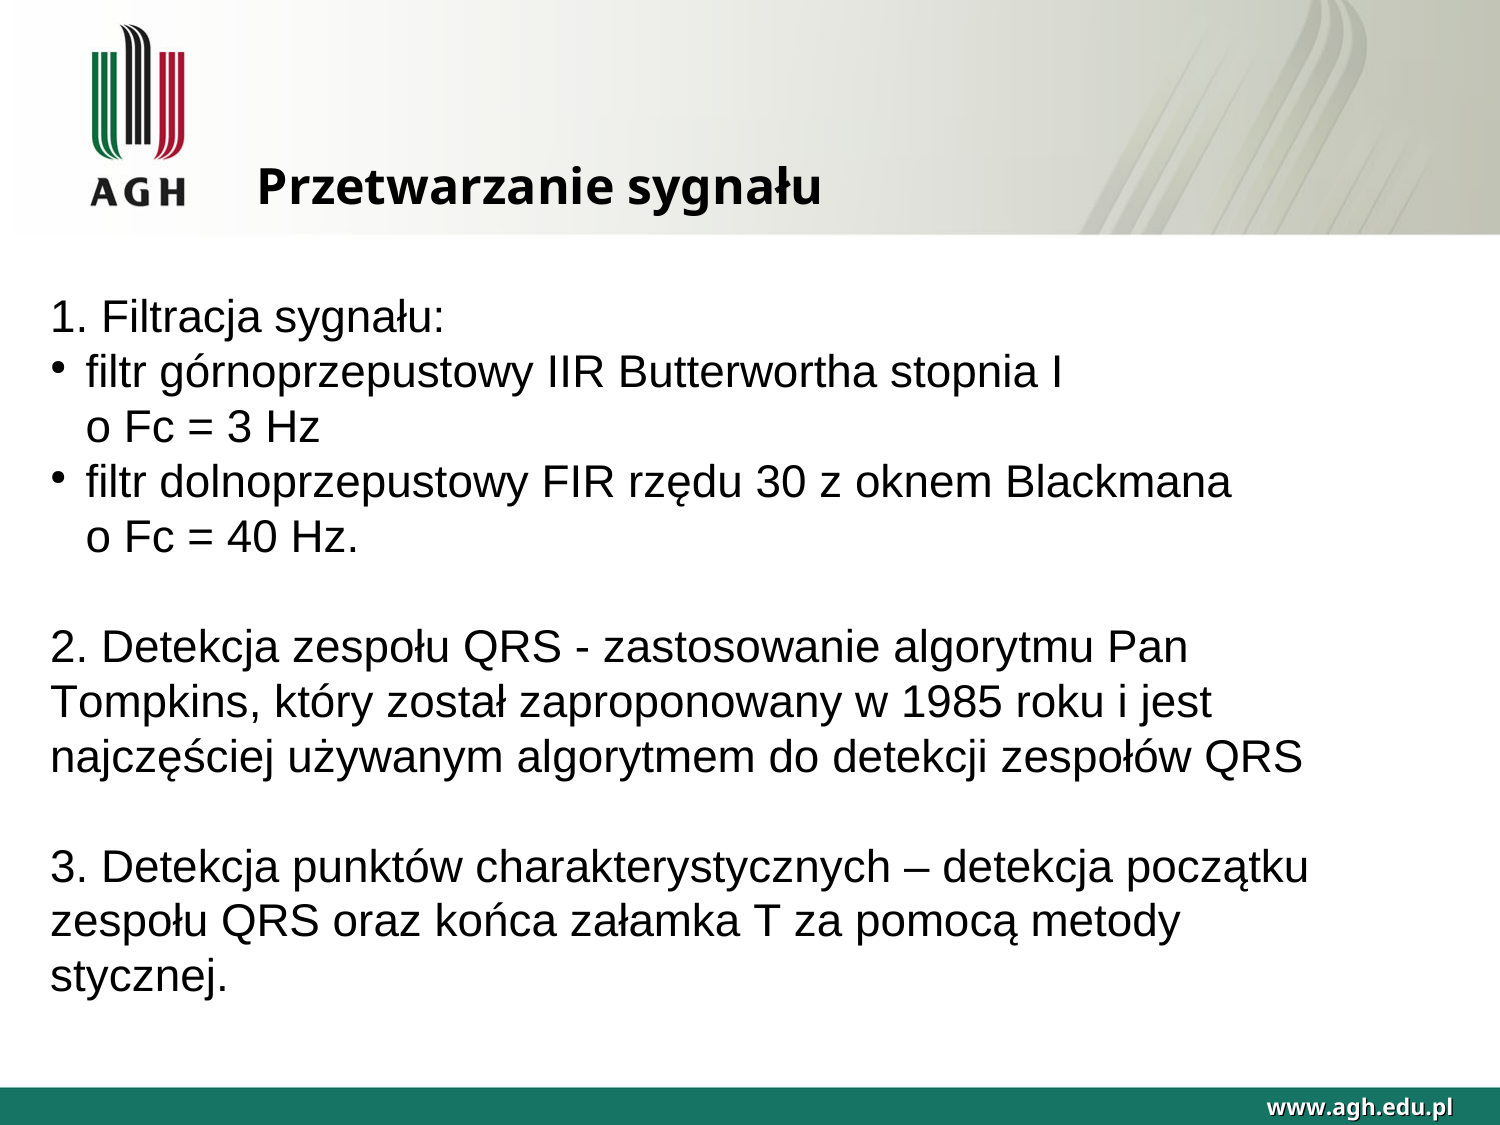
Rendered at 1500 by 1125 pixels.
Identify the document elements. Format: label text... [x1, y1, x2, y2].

title Przetwarzanie sygnału [242, 137, 1436, 233]
text_box 1. Filtracja sygnału: filtr górnoprzepustowy IIR Butterwortha stopnia I o Fc = 3 Hz filtr dolnoprzepustowy FIR rzędu 30 z oknem Blackmana o Fc = 40 Hz. 2. Detekcja zespołu QRS - zastosowanie algorytmu Pan Tompkins, który został zaproponowany w 1985 roku i jest najczęściej używanym algorytmem do detekcji zespołów QRS 3. Detekcja punktów charakterystycznych – detekcja początku zespołu QRS oraz końca załamka T za pomocą metody stycznej. [35, 278, 1382, 1125]
text_box www.agh.edu.pl [1382, 1084, 1500, 1125]
picture [0, 0, 1500, 1125]
